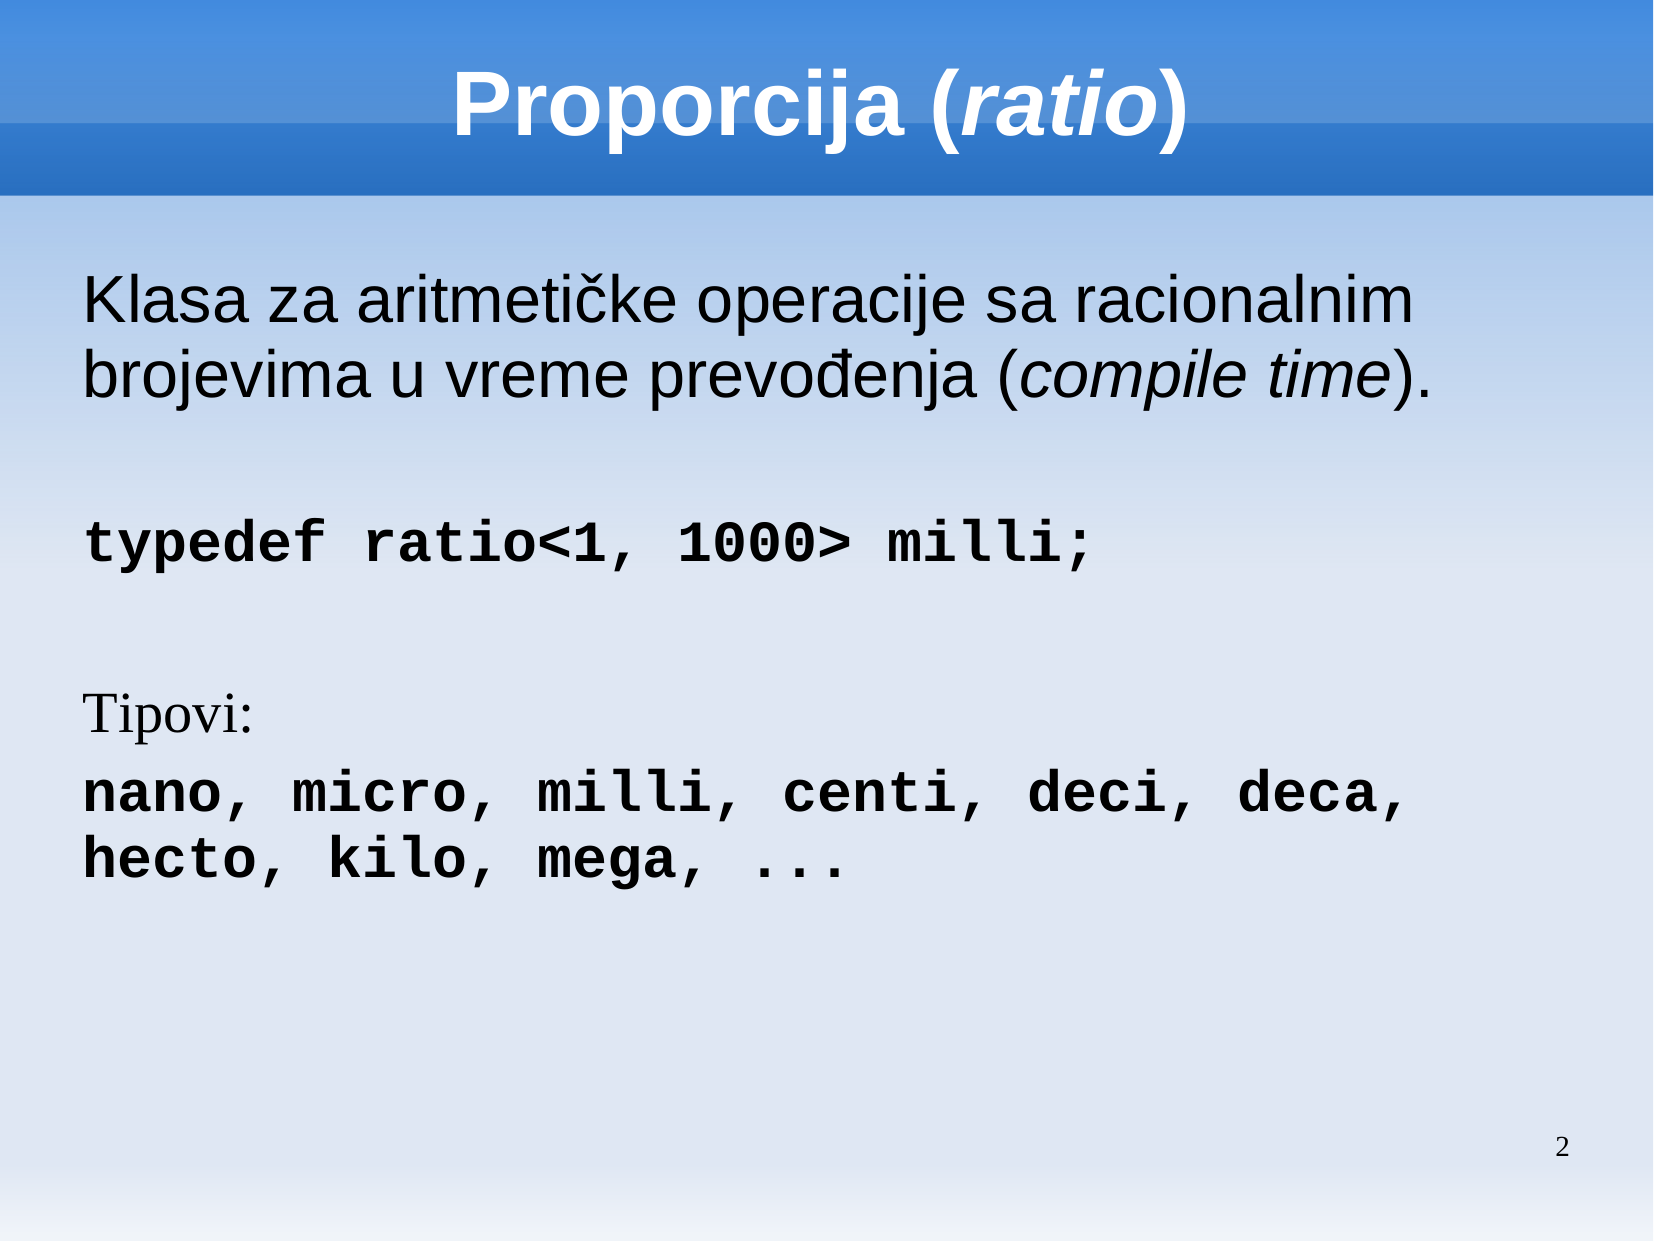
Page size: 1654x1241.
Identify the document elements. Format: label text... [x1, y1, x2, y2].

picture [0, 0, 1654, 1241]
list Klasa za aritmetičke operacije sa racionalnim brojevima u vreme prevođenja (compile time). typedef ratio<1, 1000> milli; Tipovi: nano, micro, milli, centi, deci, deca, hecto, kilo, mega, ... [82, 262, 1571, 1082]
title Proporcija (ratio) [76, 0, 1565, 208]
